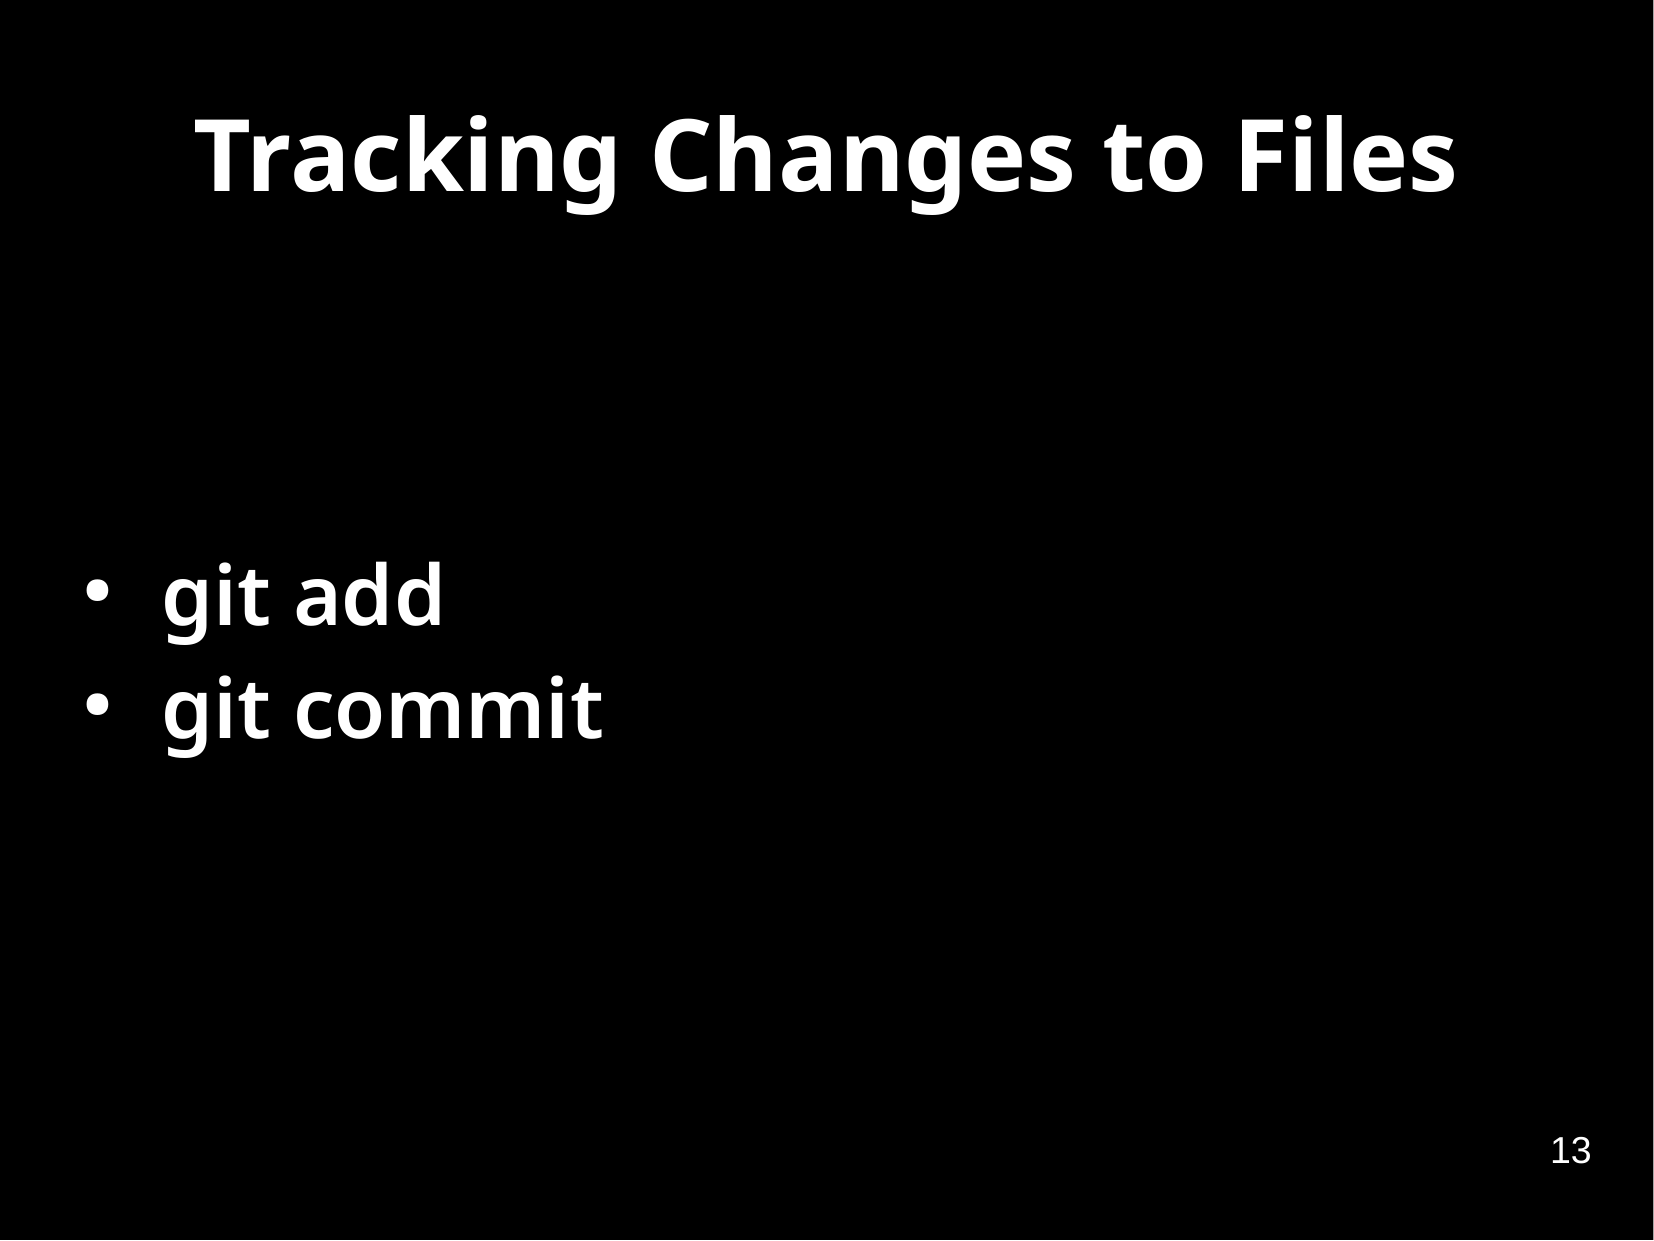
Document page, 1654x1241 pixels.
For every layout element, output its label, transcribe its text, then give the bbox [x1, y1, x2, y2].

text_box 13 [1535, 1122, 1607, 1179]
subtitle git add git commit [82, 125, 1571, 1174]
title Tracking Changes to Files [82, 49, 1571, 125]
